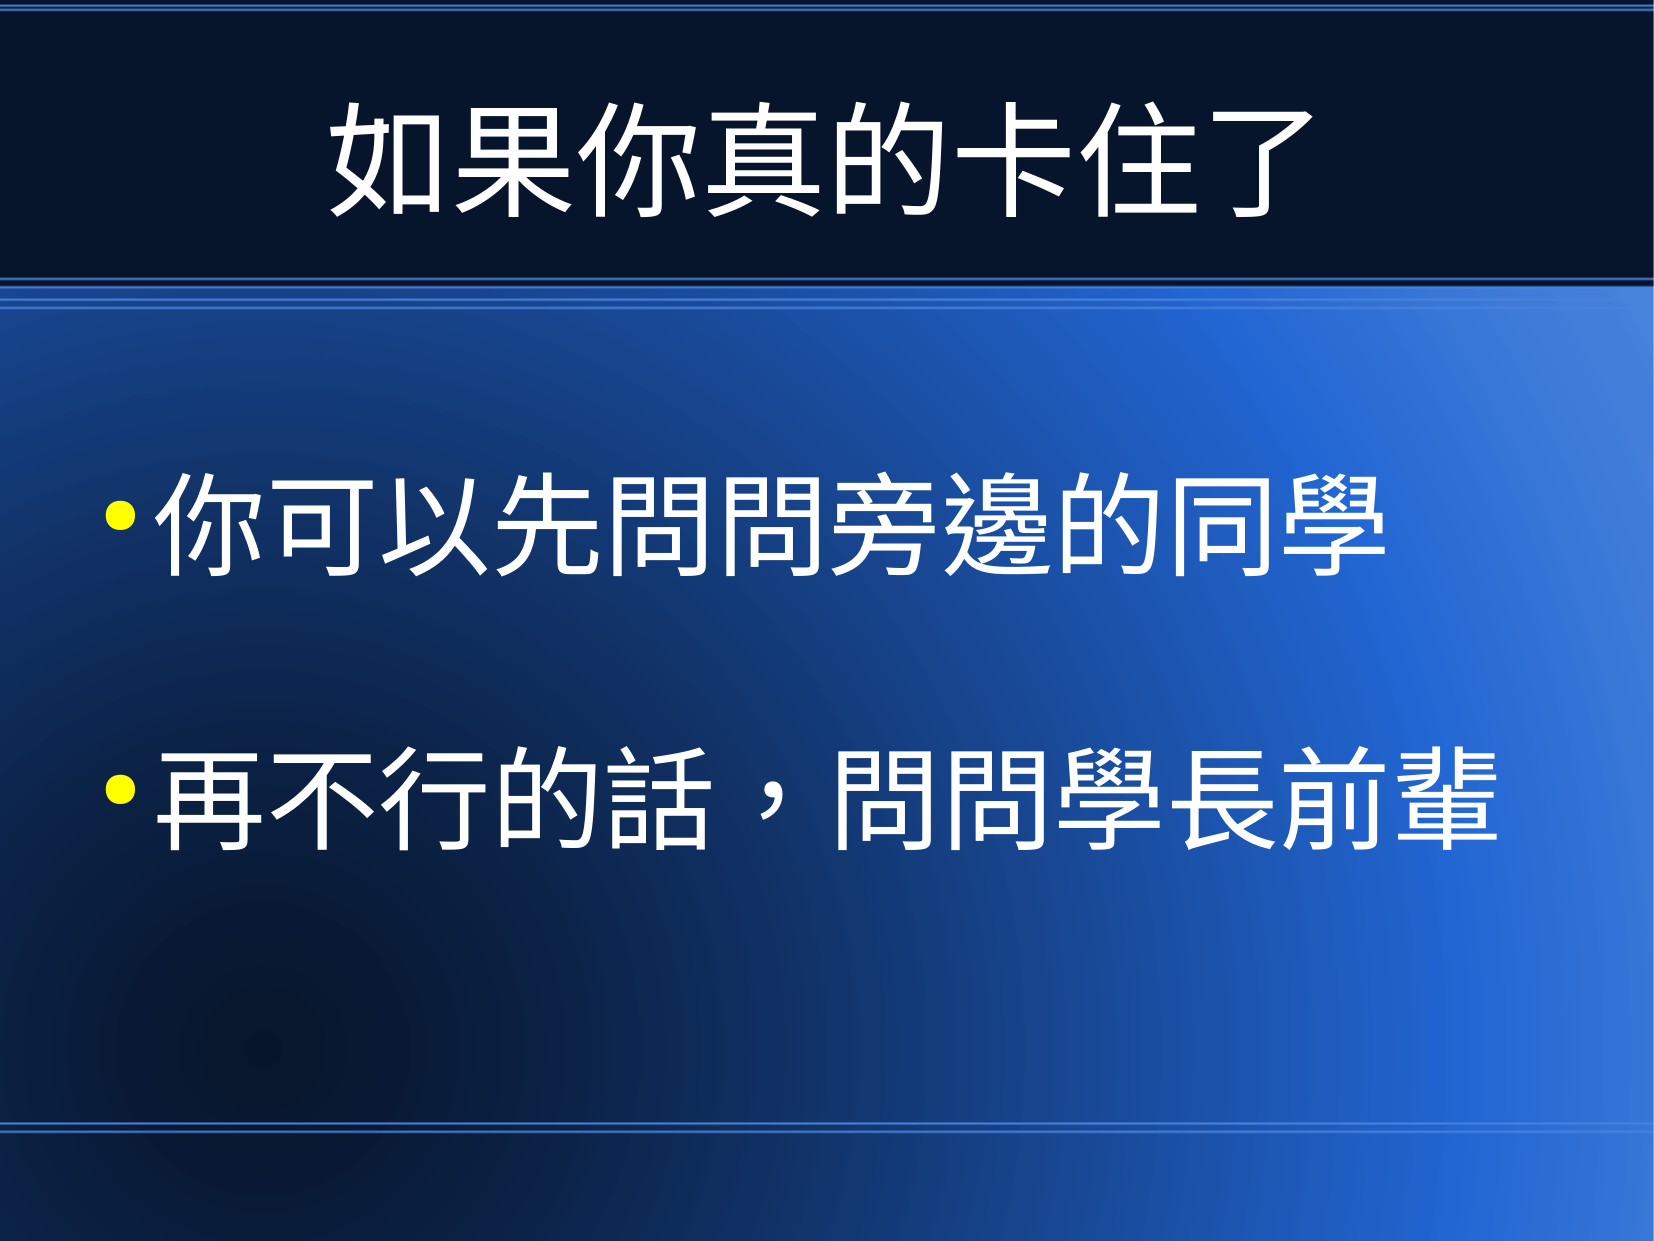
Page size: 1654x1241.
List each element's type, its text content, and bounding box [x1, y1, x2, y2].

picture [0, 0, 1654, 1241]
title 如果你真的卡住了 [82, 49, 1571, 257]
list 你可以先問問旁邊的同學 再不行的話，問問學長前輩 [82, 355, 1571, 1241]
